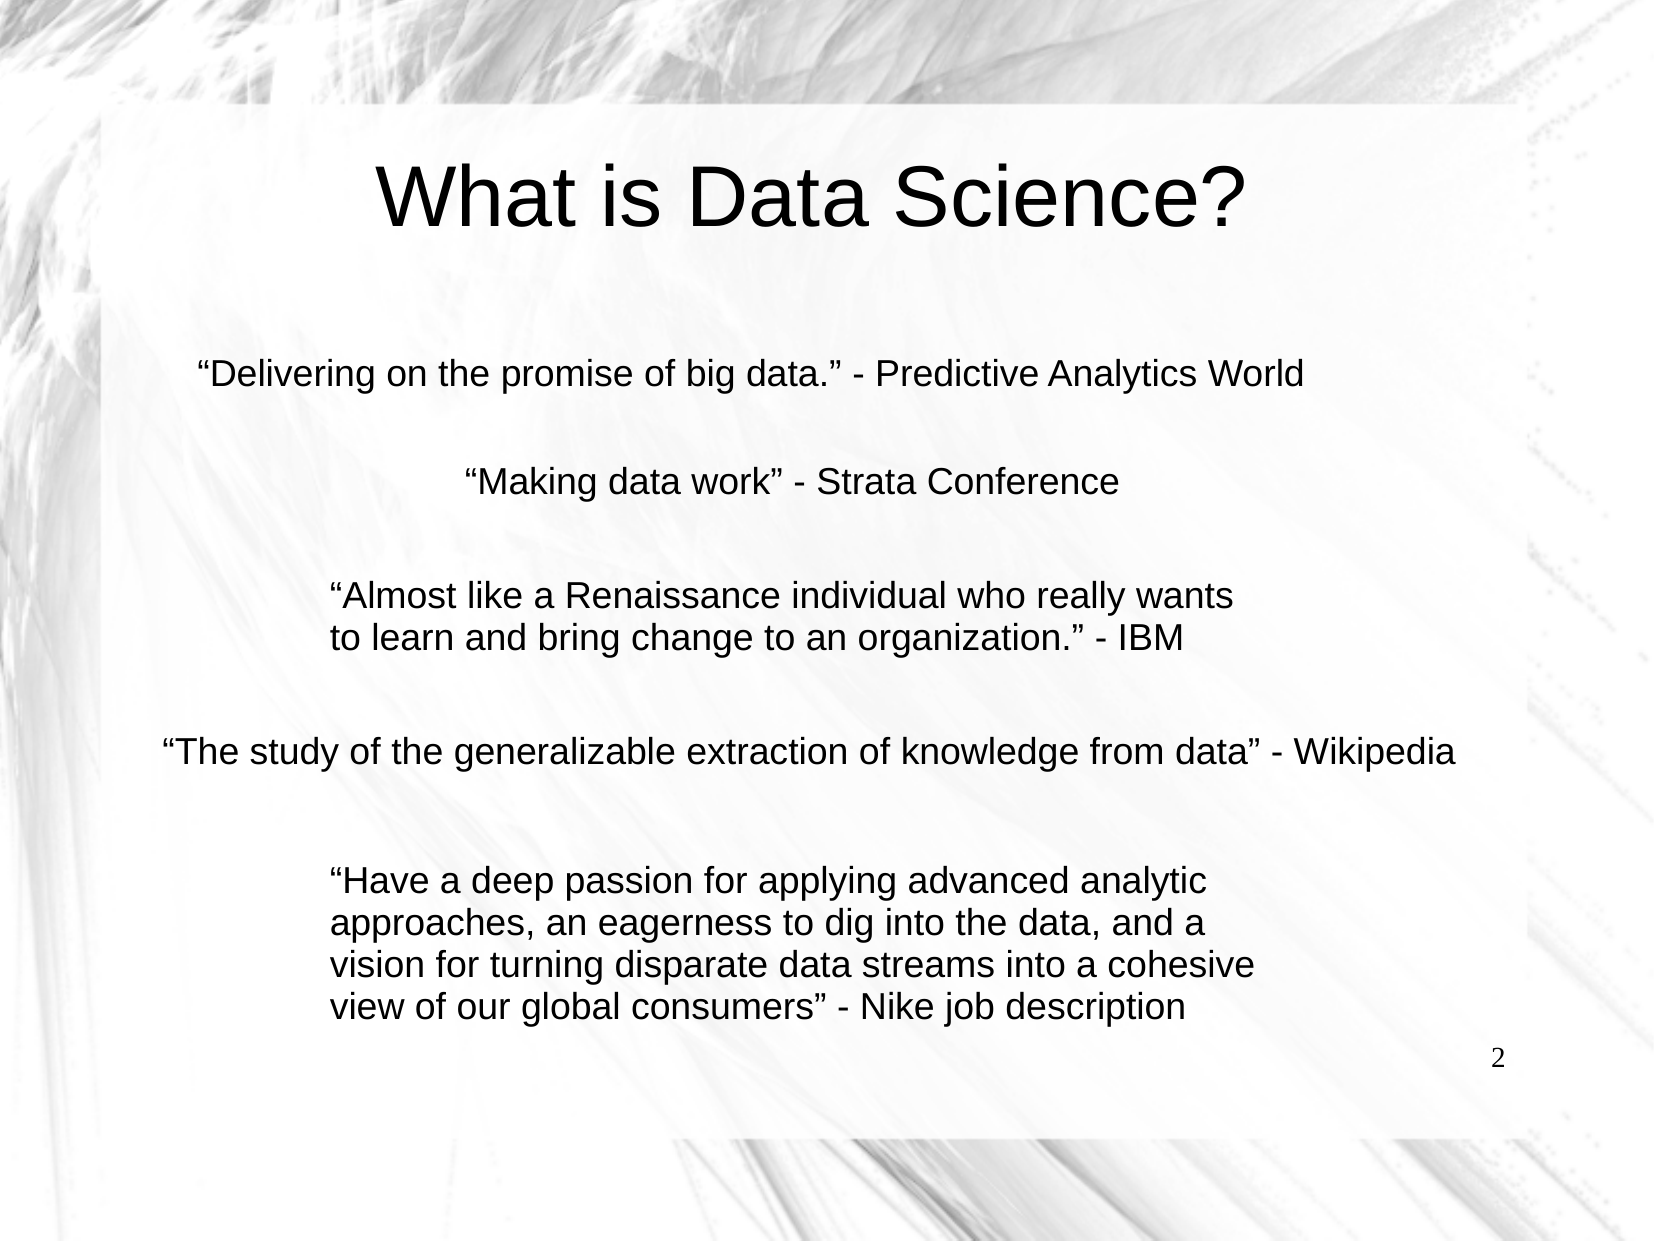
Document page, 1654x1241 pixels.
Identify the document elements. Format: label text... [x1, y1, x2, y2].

picture [0, 0, 1654, 1241]
text_box “Making data work” - Strata Conference [450, 453, 1135, 511]
text_box “Almost like a Renaissance individual who really wants to learn and bring change to an organization.” - IBM [315, 566, 1291, 666]
text_box “The study of the generalizable extraction of knowledge from data” - Wikipedia [147, 723, 1471, 781]
title What is Data Science? [118, 112, 1506, 281]
text_box “Delivering on the promise of big data.” - Predictive Analytics World [182, 345, 1321, 402]
text_box “Have a deep passion for applying advanced analytic approaches, an eagerness to dig into the data, and a vision for turning disparate data streams into a cohesive view of our global consumers” - Nike job description [315, 851, 1306, 1036]
